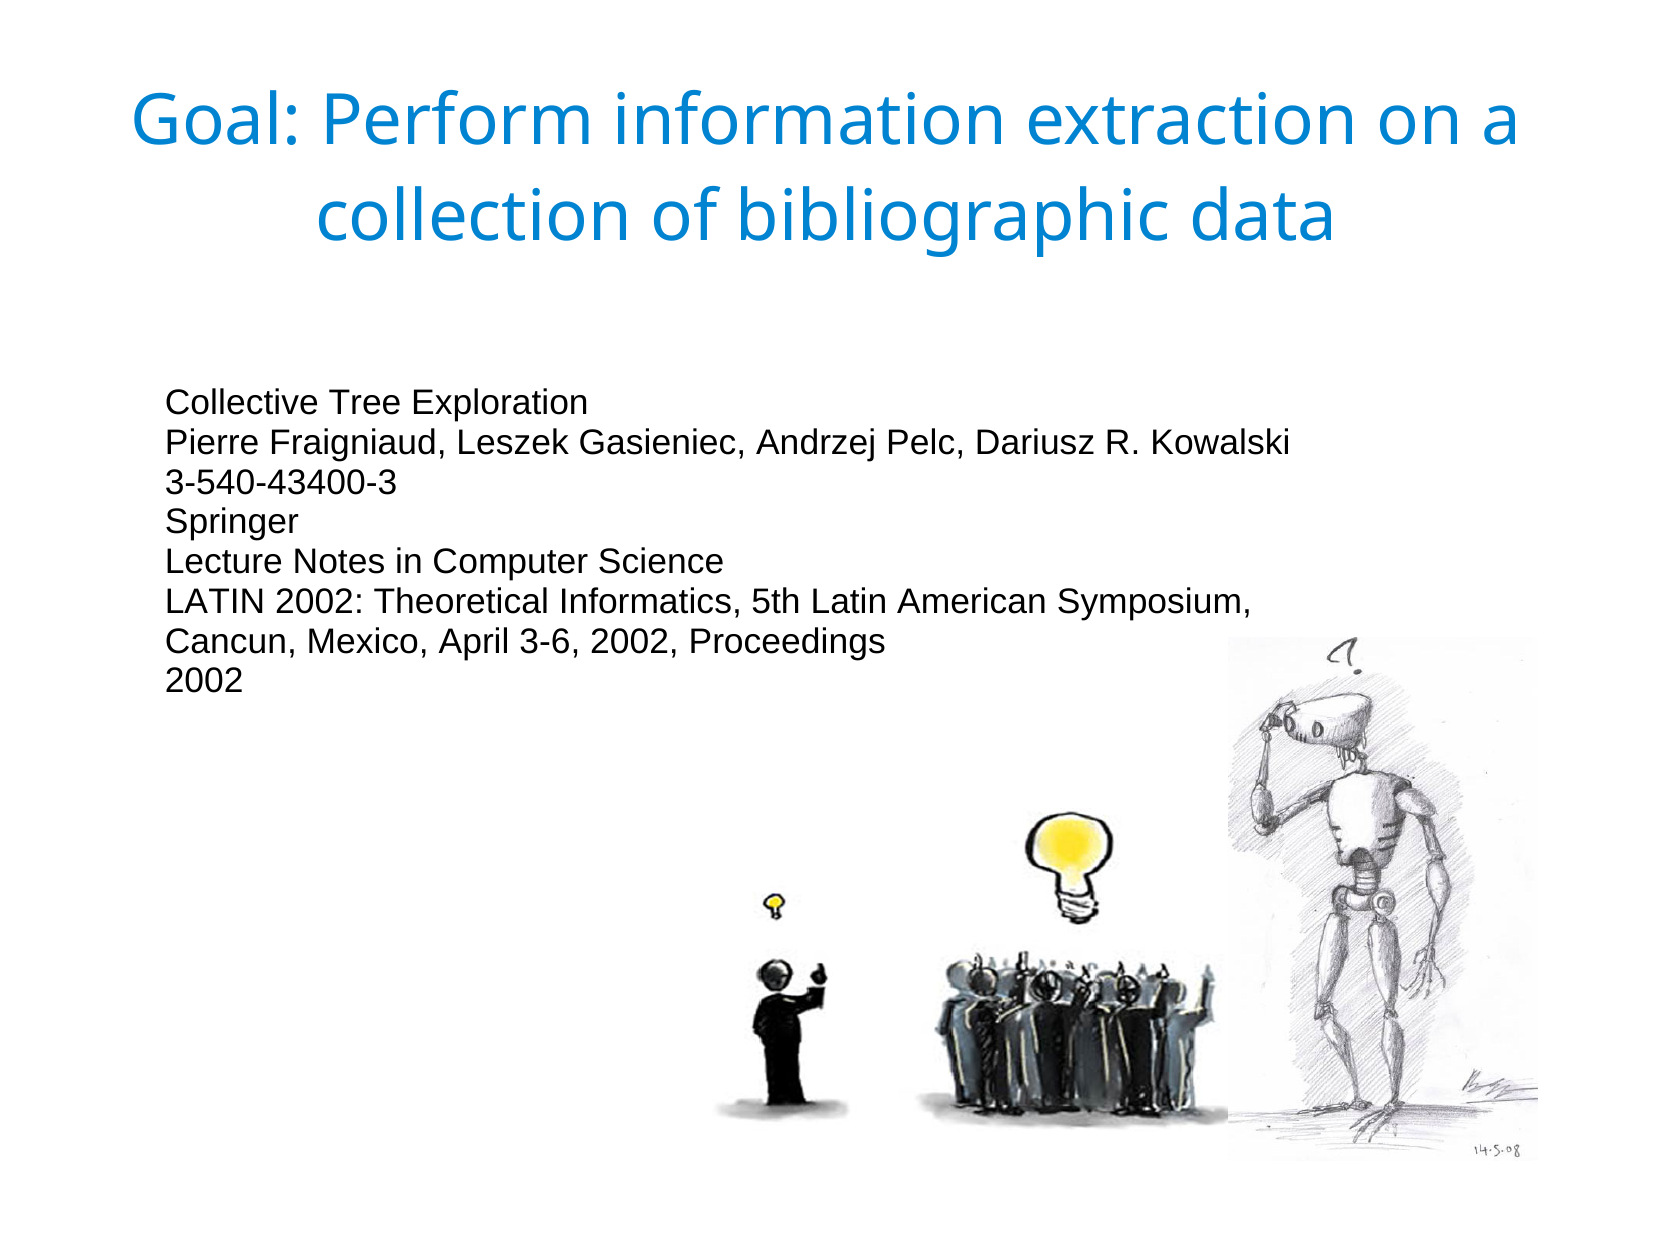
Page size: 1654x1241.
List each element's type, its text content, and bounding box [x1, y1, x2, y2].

title Goal: Perform information extraction on a collection of bibliographic data [82, 50, 1571, 279]
picture [712, 750, 1538, 1161]
text_box Collective Tree Exploration Pierre Fraigniaud, Leszek Gasieniec, Andrzej Pelc, Dariusz R. Kowalski 3-540-43400-3 Springer Lecture Notes in Computer Science LATIN 2002: Theoretical Informatics, 5th Latin American Symposium, Cancun, Mexico, April 3-6, 2002, Proceedings 2002 [150, 375, 1651, 750]
